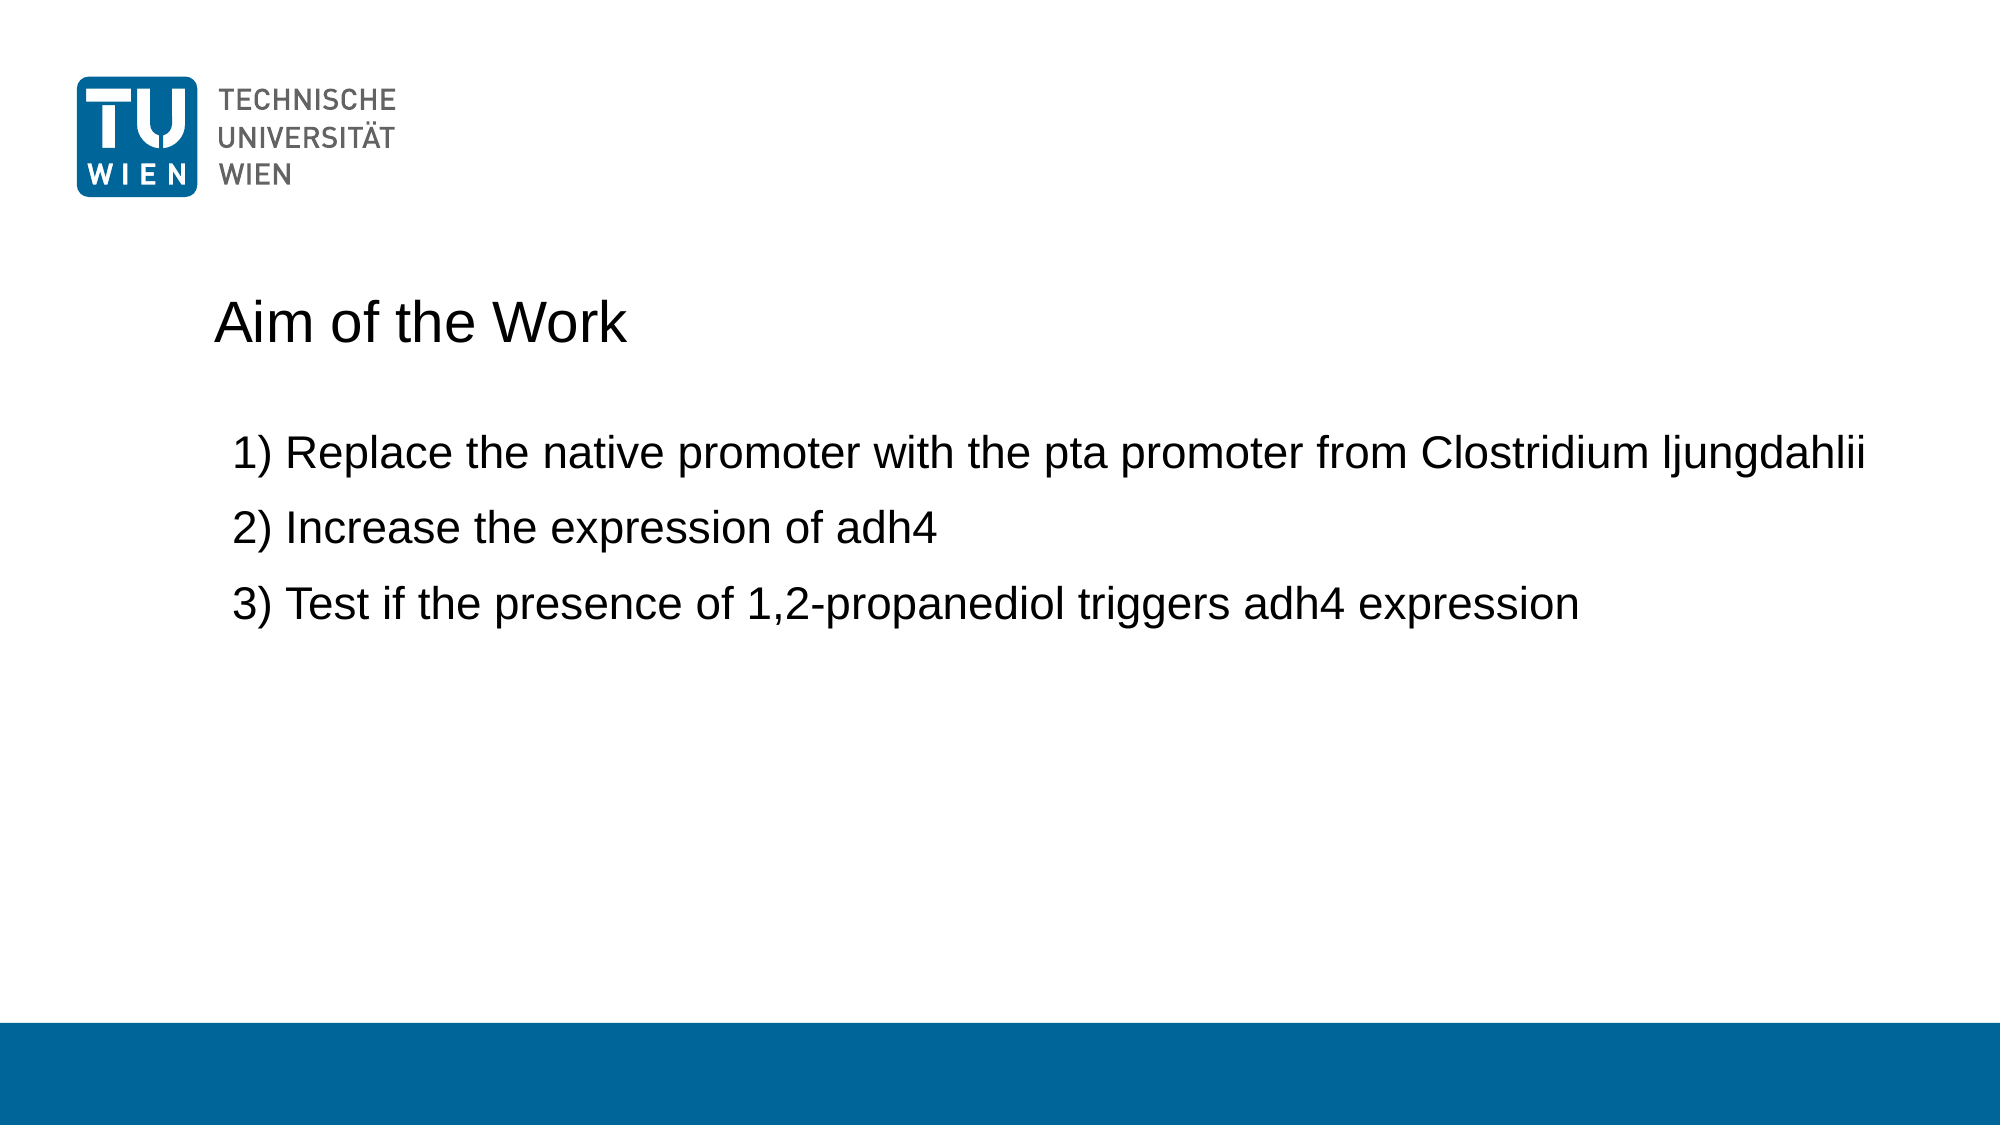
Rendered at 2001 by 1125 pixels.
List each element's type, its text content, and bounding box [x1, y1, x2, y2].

title Aim of the Work [214, 254, 1922, 391]
list Replace the native promoter with the pta promoter from Clostridium ljungdahlii Increase the expression of adh4 Test if the presence of 1,2-propanediol triggers adh4 expression [214, 431, 1922, 941]
